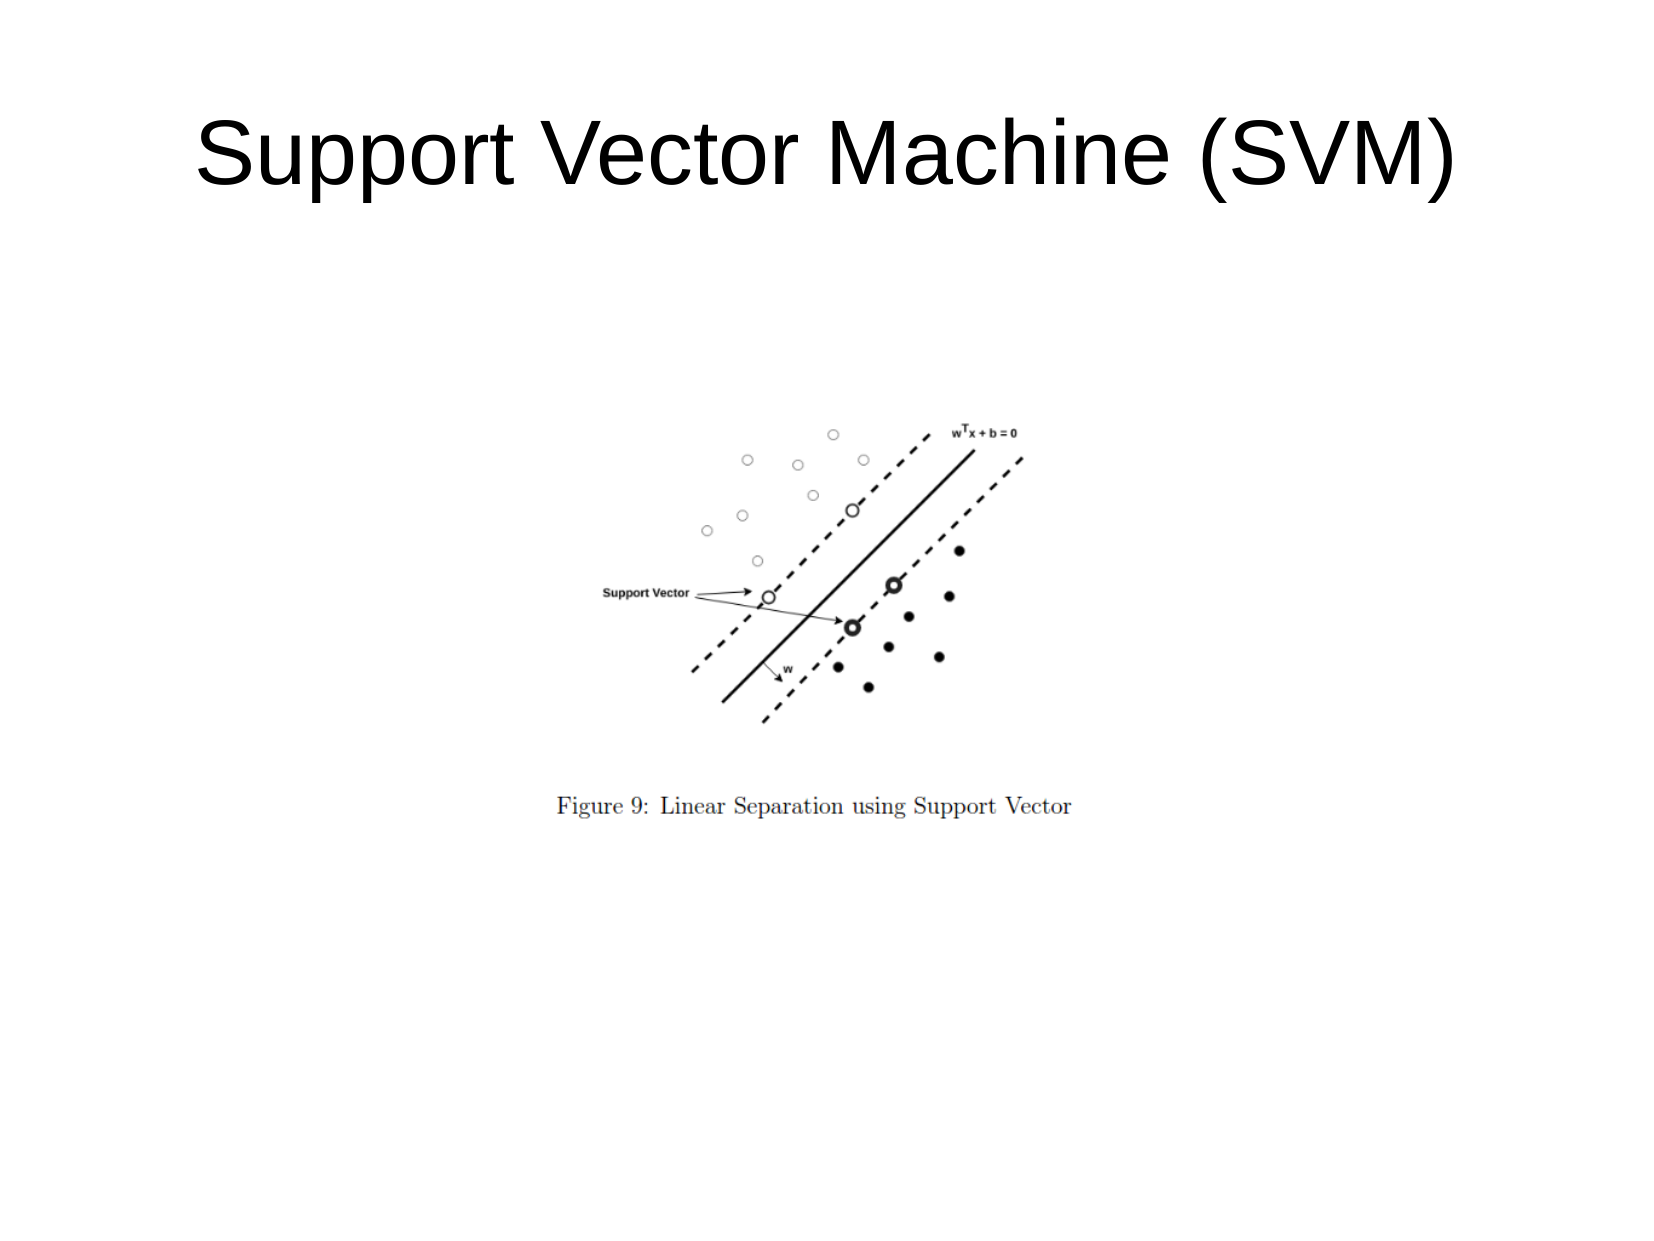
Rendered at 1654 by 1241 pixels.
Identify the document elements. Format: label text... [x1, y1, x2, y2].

picture [492, 387, 1169, 855]
title Support Vector Machine (SVM) [82, 49, 1571, 257]
